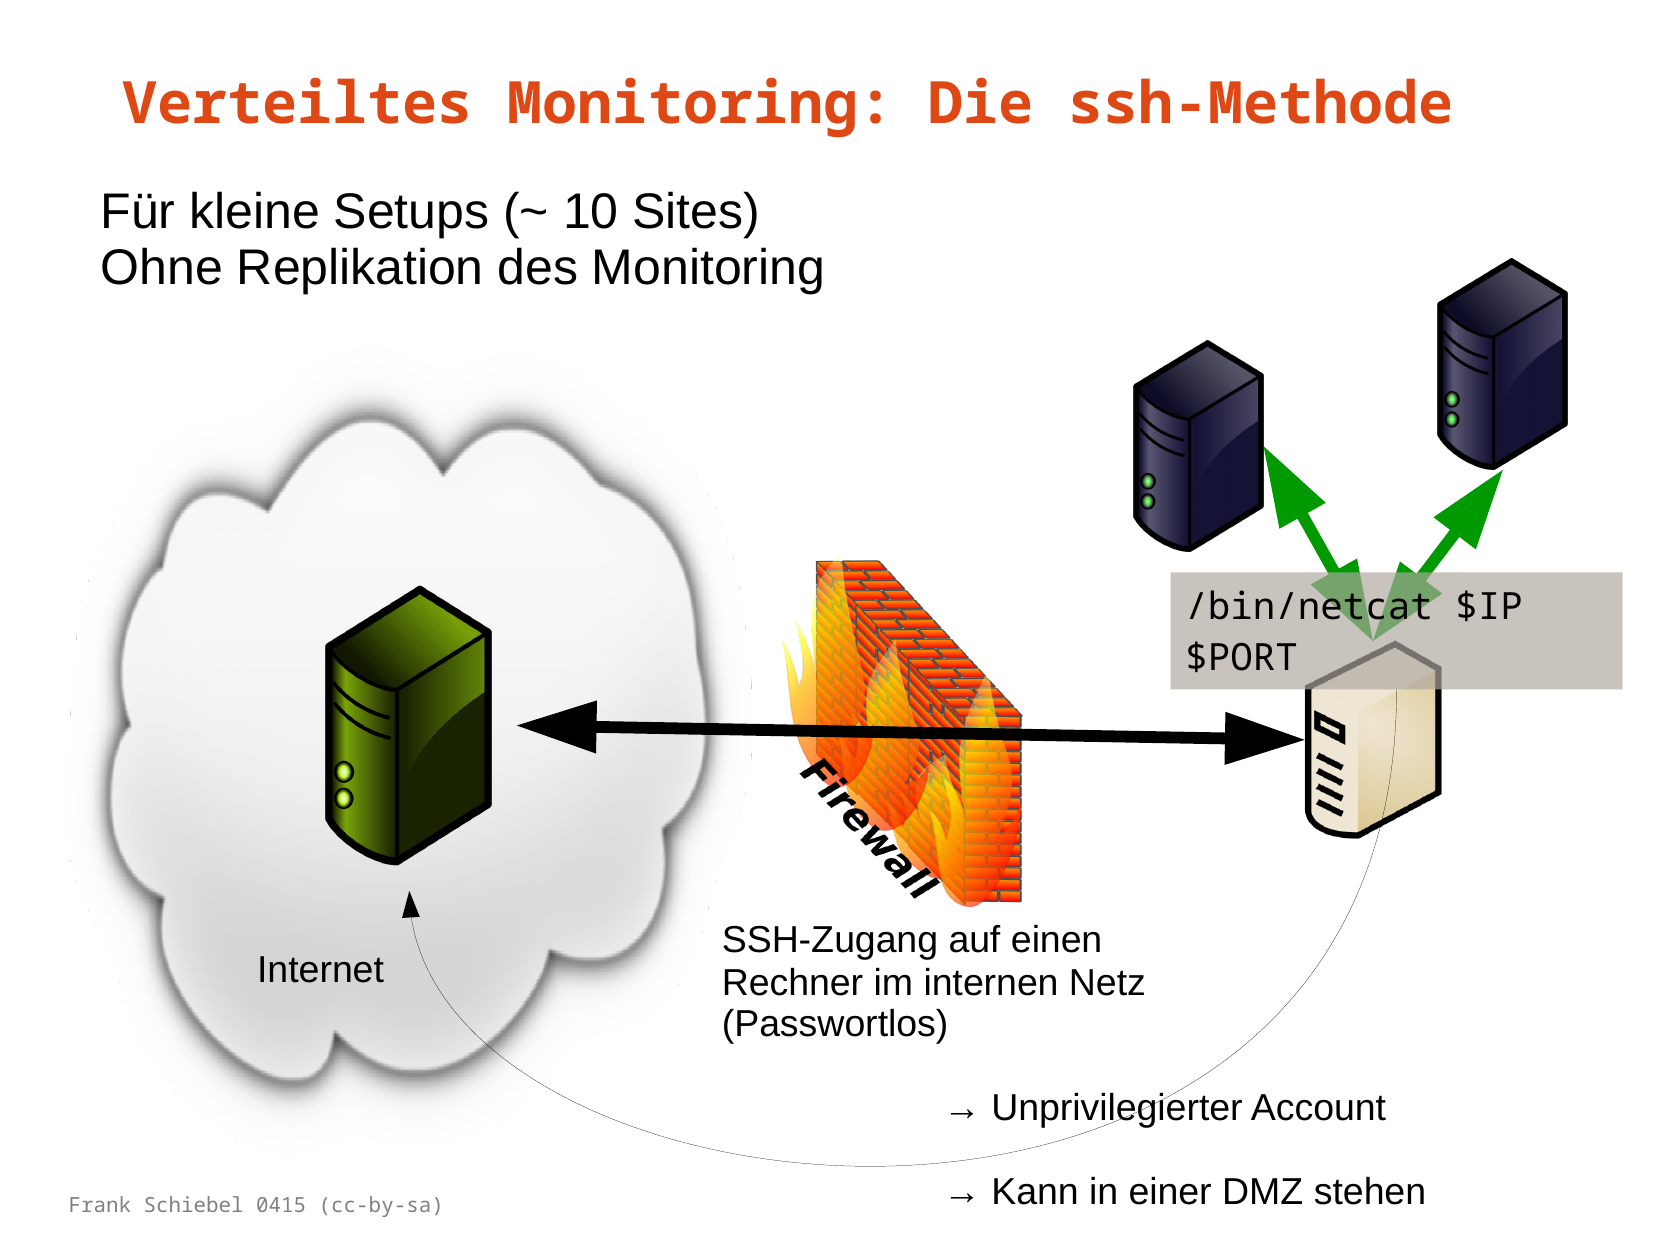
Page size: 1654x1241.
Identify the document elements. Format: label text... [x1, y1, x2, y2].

picture [1133, 340, 1264, 552]
text_box Internet [242, 940, 400, 998]
text_box Verteiltes Monitoring: Die ssh-Methode [108, 54, 1635, 129]
picture [782, 551, 1023, 728]
picture [782, 737, 1023, 907]
picture [1378, 690, 1442, 839]
text_box /bin/netcat $IP $PORT [1170, 572, 1623, 630]
picture [1304, 690, 1396, 839]
text_box SSH-Zugang auf einen Rechner im internen Netz (Passwortlos) → Unprivilegierter Account → Kann in einer DMZ stehen [707, 911, 1348, 1166]
picture [1437, 258, 1568, 470]
text_box Für kleine Setups (~ 10 Sites) Ohne Replikation des Monitoring [86, 176, 1078, 346]
picture [64, 345, 752, 1156]
text_box SSH-Zugang auf einen Rechner im internen Netz (Passwortlos) → Unprivilegierter Account → Kann in einer DMZ stehen [707, 911, 1442, 1221]
